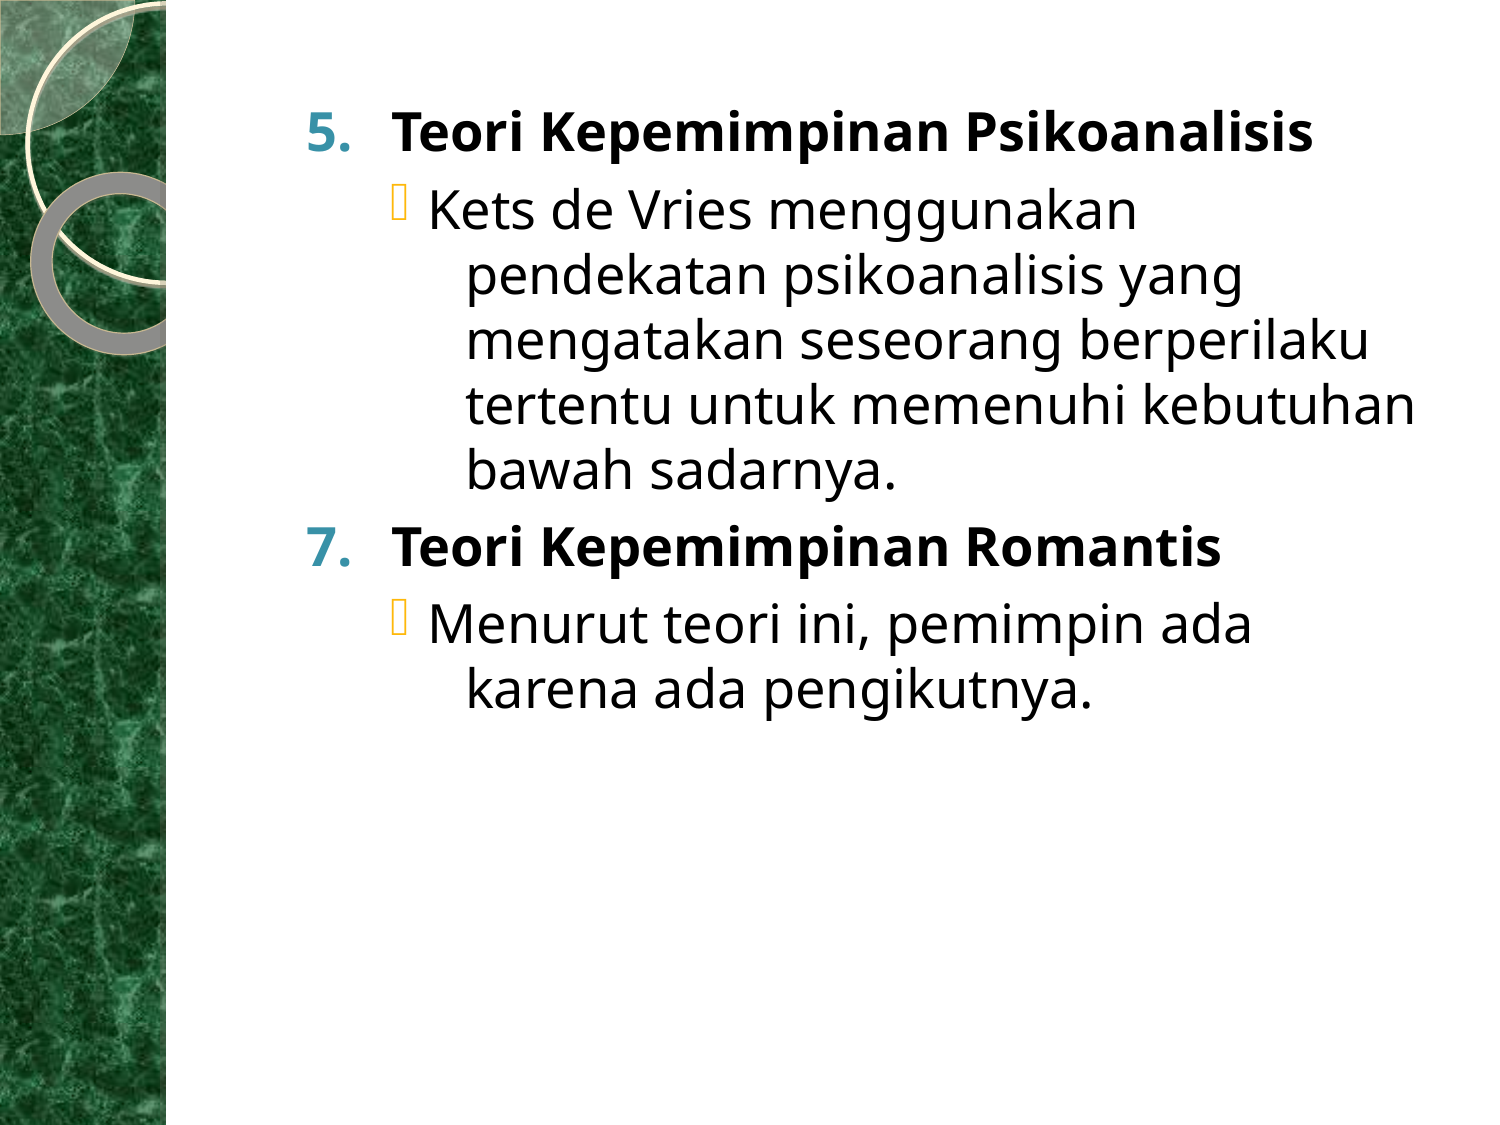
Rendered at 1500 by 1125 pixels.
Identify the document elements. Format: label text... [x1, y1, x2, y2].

list Teori Kepemimpinan Psikoanalisis Kets de Vries menggunakan pendekatan psikoanalisis yang mengatakan seseorang berperilaku tertentu untuk memenuhi kebutuhan bawah sadarnya. Teori Kepemimpinan Romantis Menurut teori ini, pemimpin ada karena ada pengikutnya. [159, 90, 1447, 1047]
